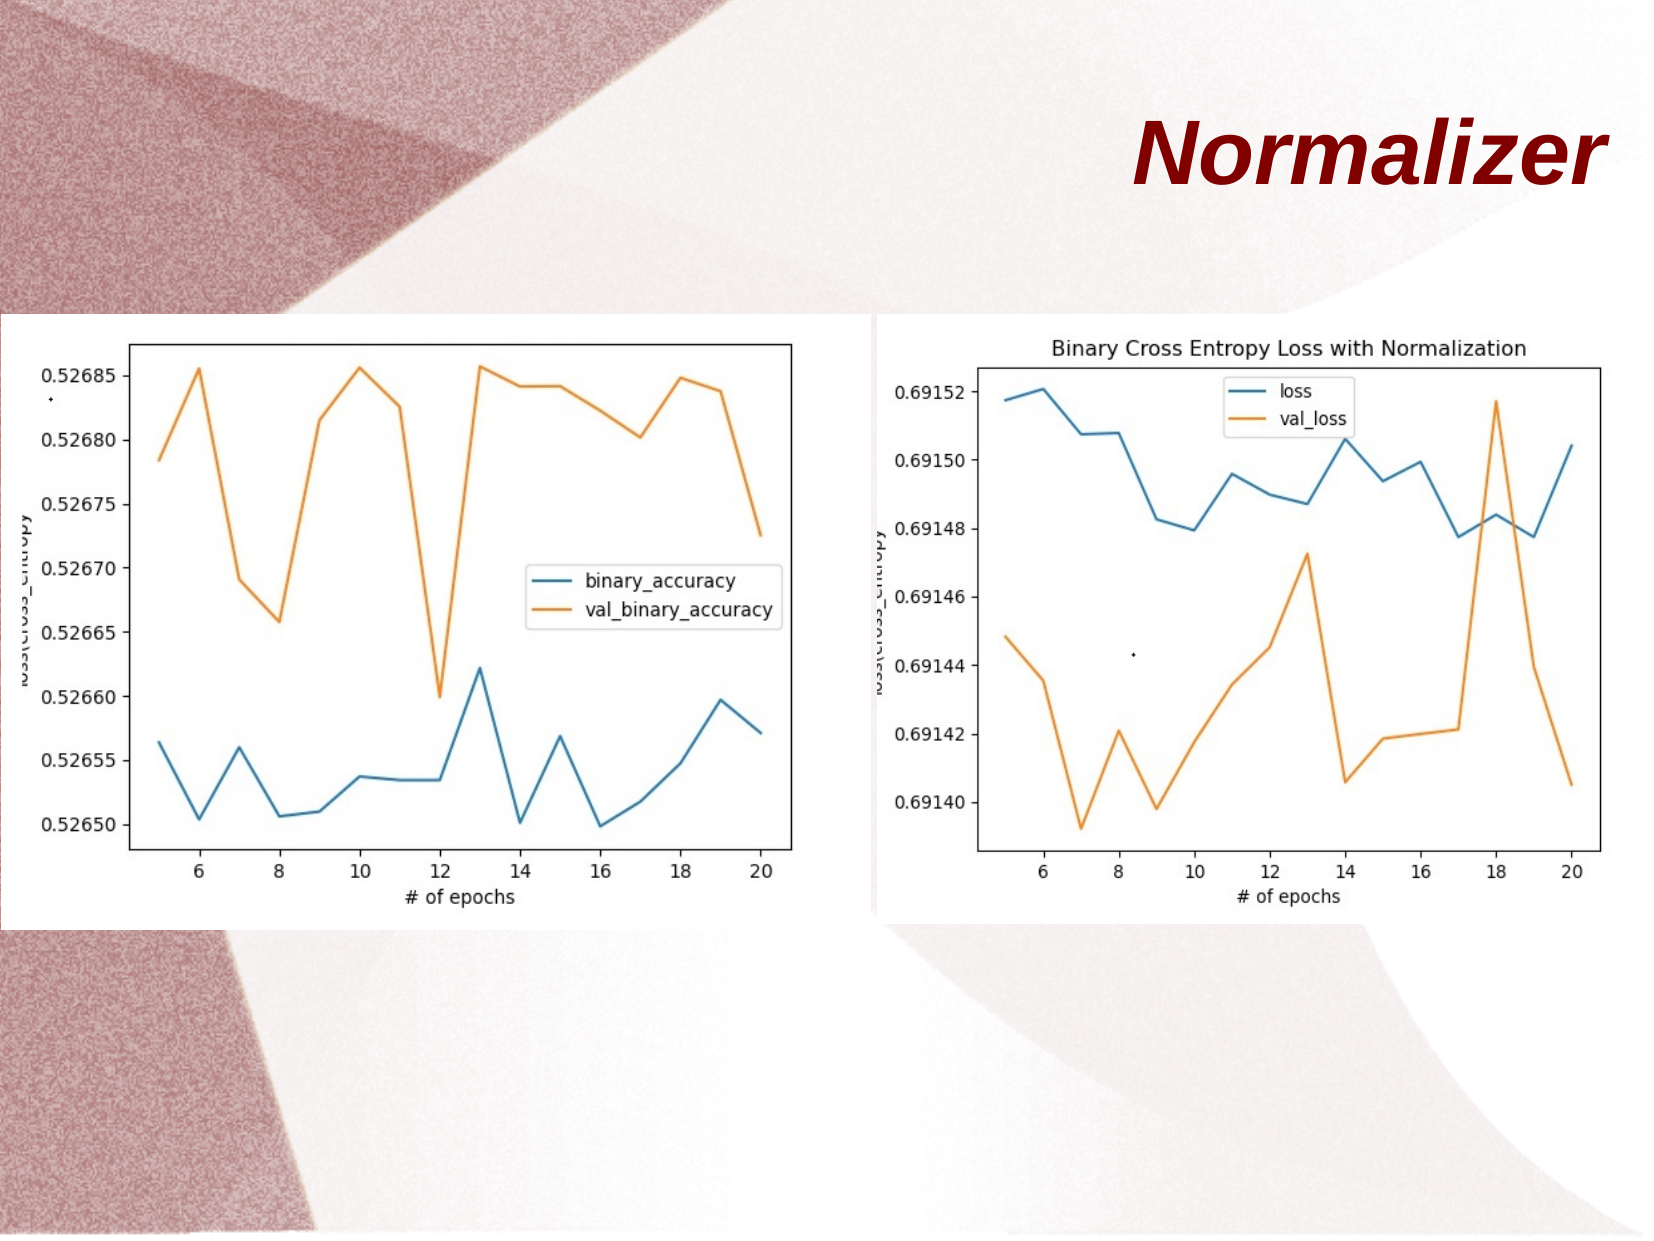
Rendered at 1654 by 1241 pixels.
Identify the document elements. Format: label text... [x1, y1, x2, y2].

picture [0, 0, 1654, 1241]
title Normalizer [596, 49, 1607, 257]
